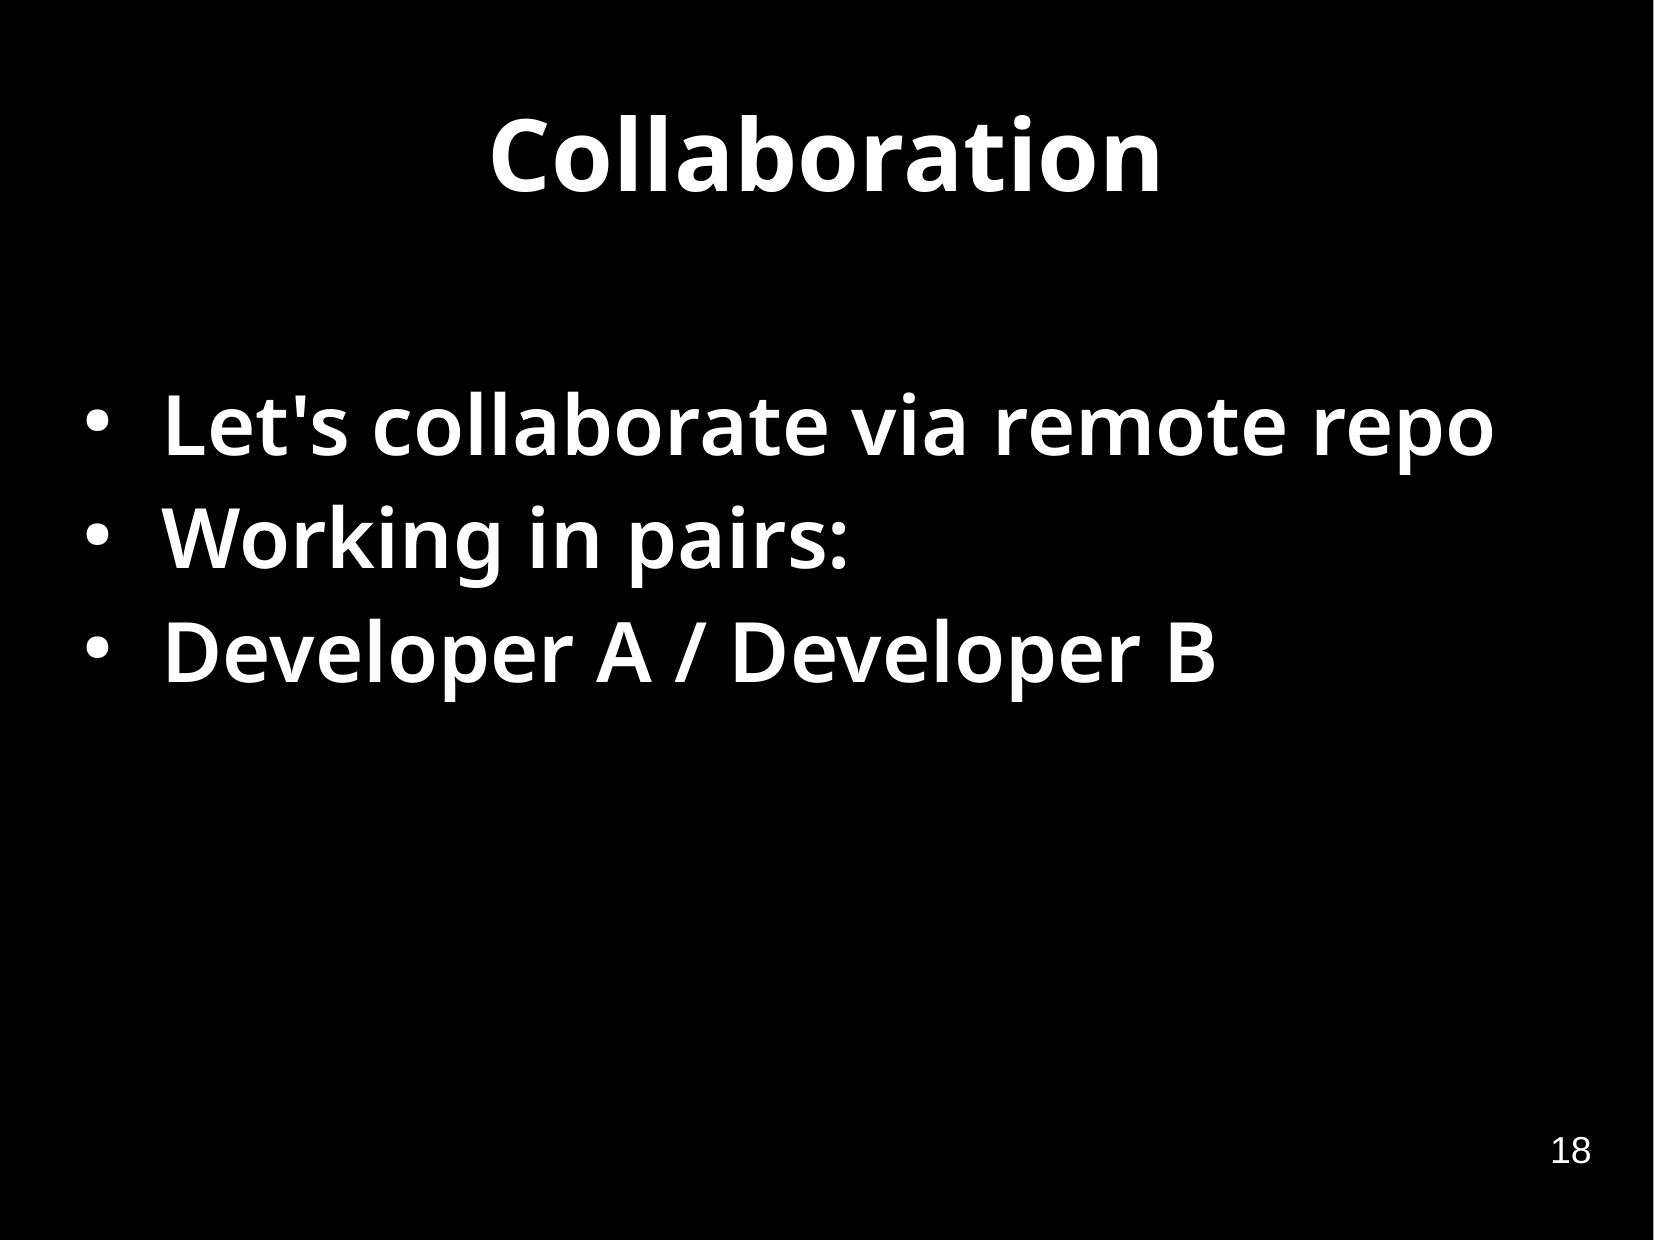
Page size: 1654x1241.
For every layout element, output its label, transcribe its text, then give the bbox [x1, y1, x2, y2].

subtitle Let's collaborate via remote repo Working in pairs: Developer A / Developer B [82, 178, 1571, 1122]
text_box 18 [1535, 1122, 1607, 1179]
title Collaboration [82, 49, 1571, 178]
